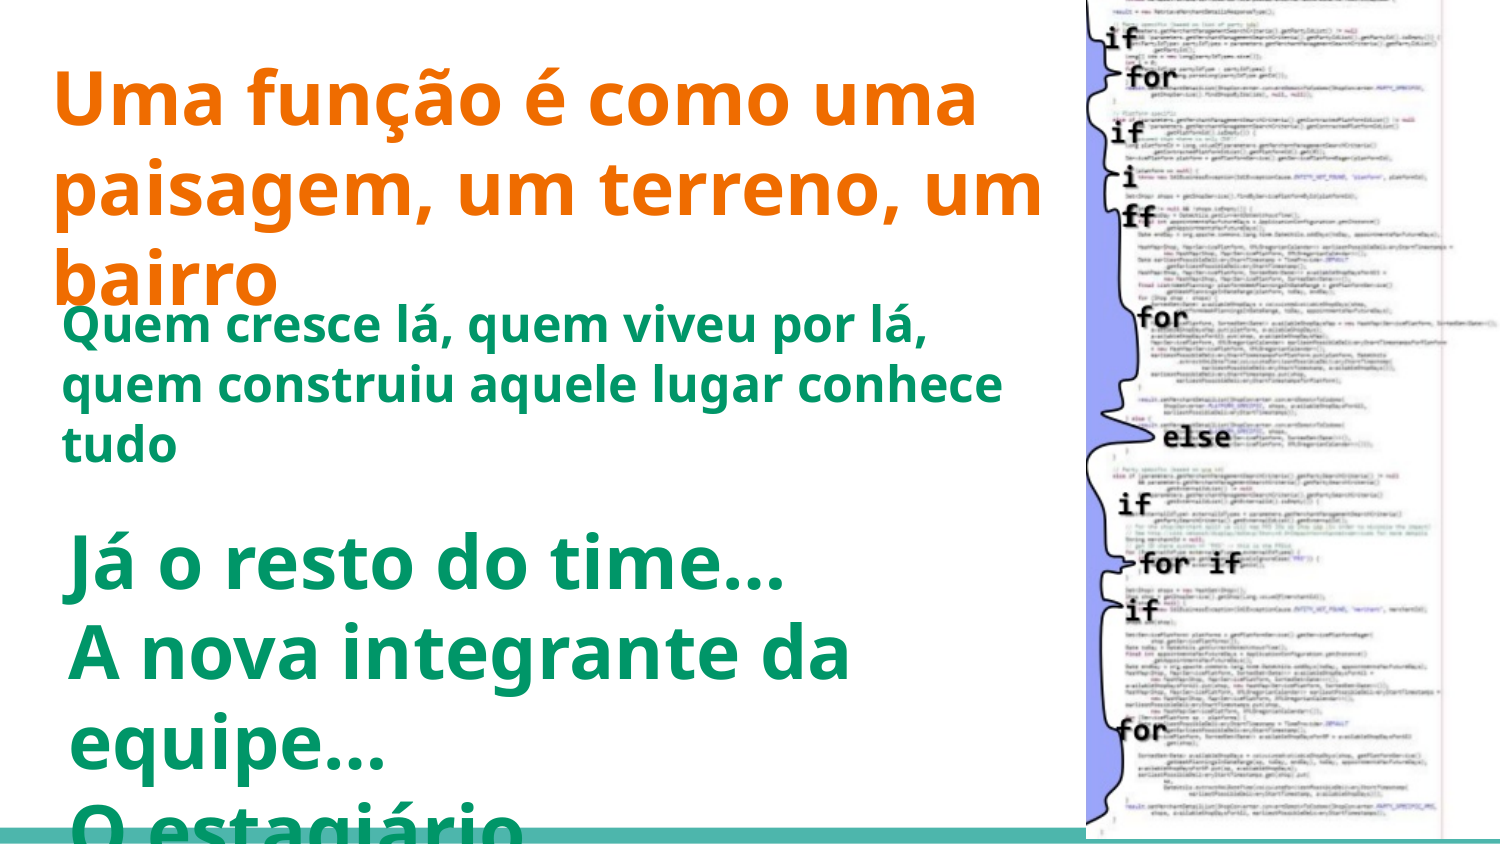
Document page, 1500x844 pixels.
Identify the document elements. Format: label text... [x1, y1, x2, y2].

text_box Já o resto do time… A nova integrante da equipe… O estagiário... [53, 499, 1055, 839]
picture [1086, 0, 1500, 839]
text_box Quem cresce lá, quem viveu por lá, quem construiu aquele lugar conhece tudo [46, 277, 1048, 443]
title Uma função é como uma paisagem, um terreno, um bairro [36, 35, 1072, 261]
